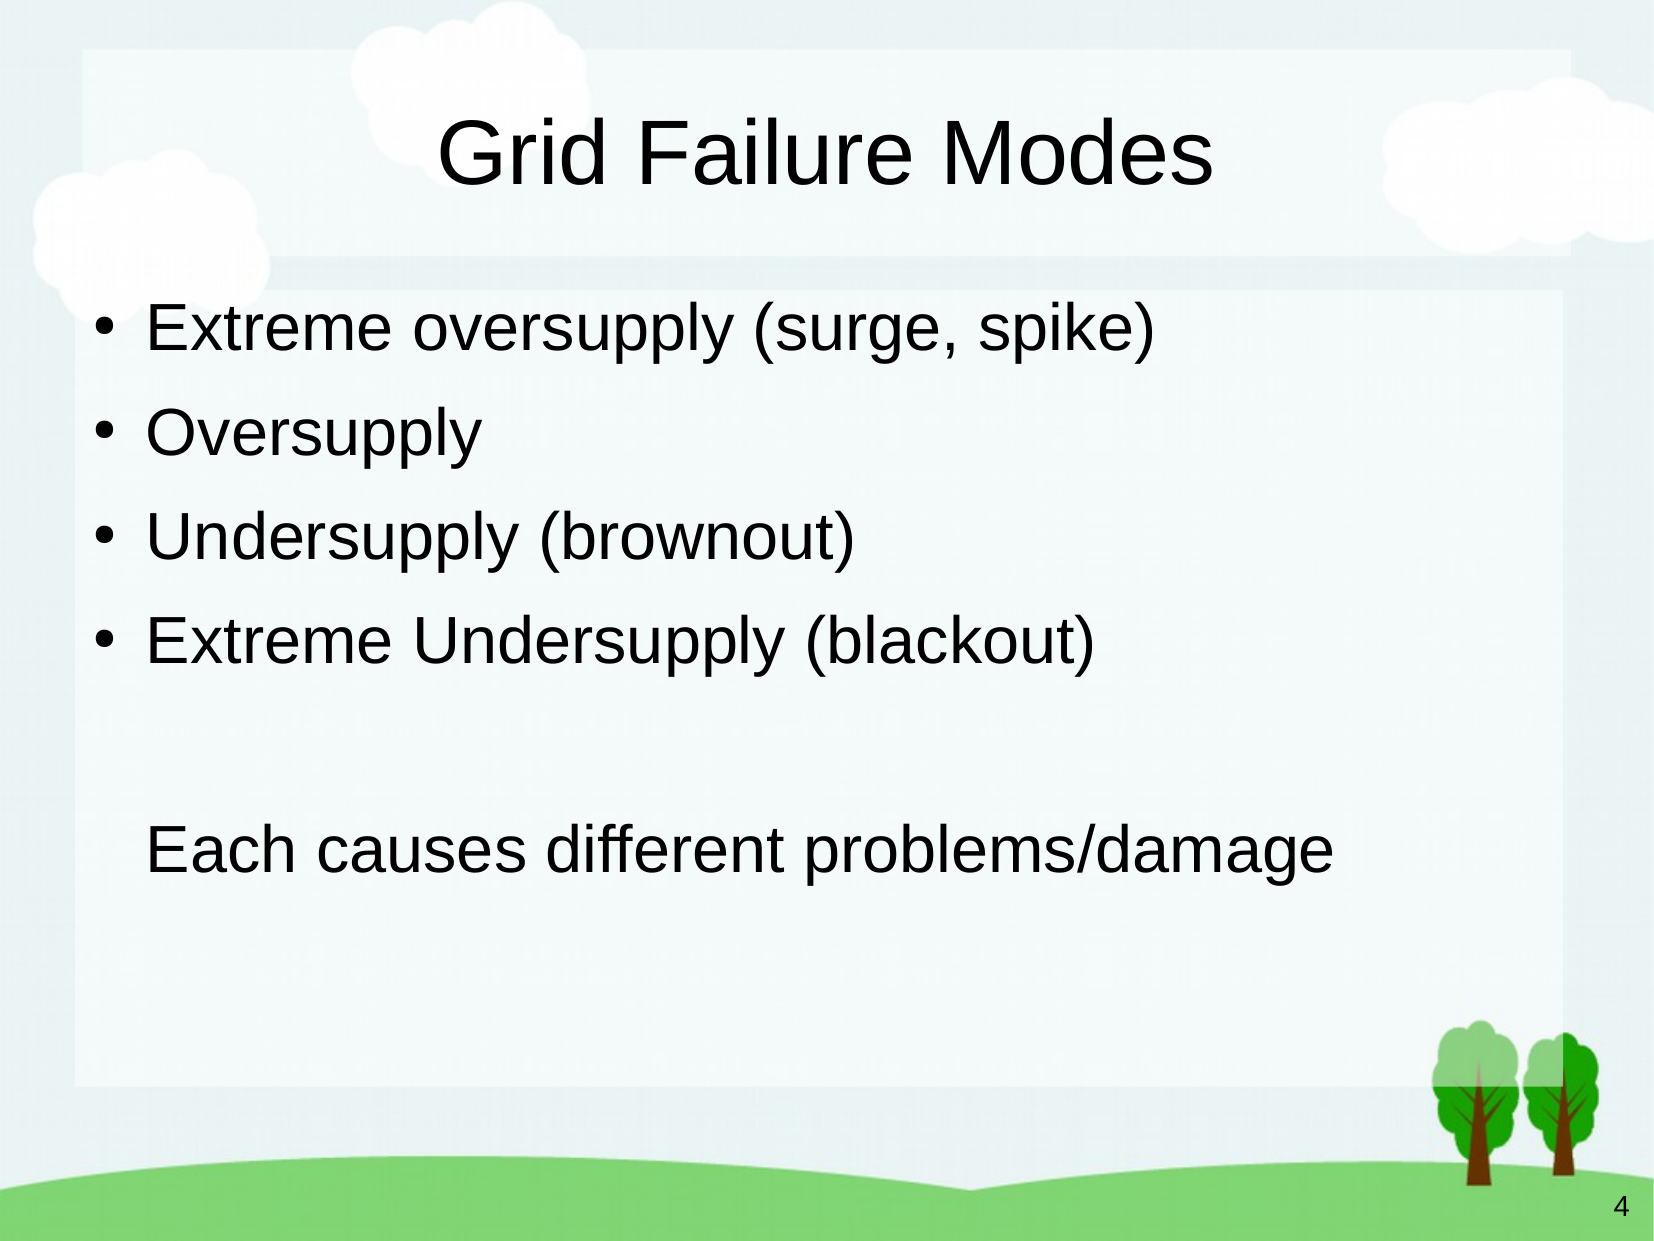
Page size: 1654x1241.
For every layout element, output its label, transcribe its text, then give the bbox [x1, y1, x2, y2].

list Extreme oversupply (surge, spike) Oversupply Undersupply (brownout) Extreme Undersupply (blackout) Each causes different problems/damage [75, 290, 1564, 1087]
picture [0, 0, 1654, 1241]
title Grid Failure Modes [82, 49, 1571, 257]
